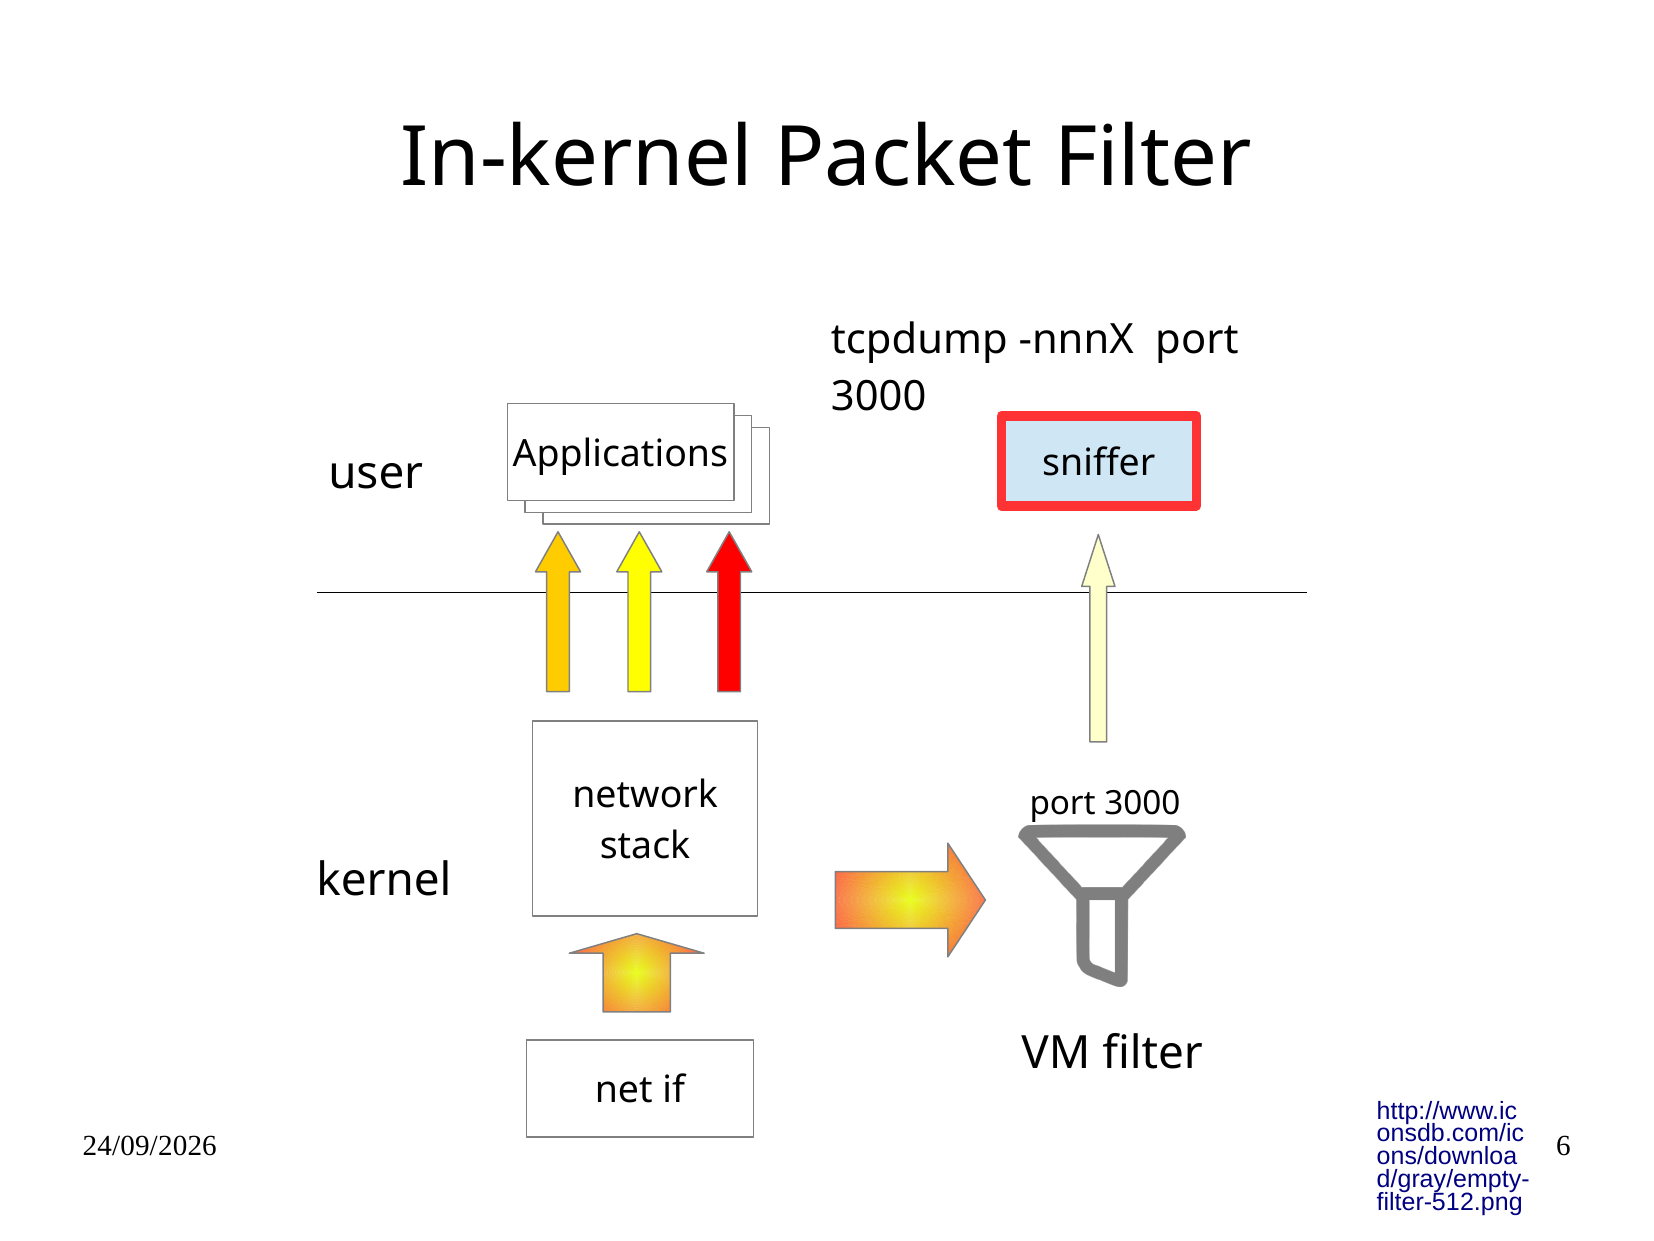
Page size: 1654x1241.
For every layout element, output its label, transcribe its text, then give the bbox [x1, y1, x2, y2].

text_box port 3000 [1014, 771, 1202, 827]
text_box [616, 531, 662, 692]
text_box tcpdump -nnnX port 3000 [816, 300, 1357, 367]
text_box network stack [532, 720, 758, 916]
text_box [535, 531, 581, 692]
title In-kernel Packet Filter [82, 49, 1571, 257]
text_box user [313, 431, 428, 503]
text_box [835, 843, 986, 957]
text_box [1081, 534, 1115, 742]
picture [1018, 827, 1186, 987]
text_box http://www.iconsdb.com/icons/download/gray/empty-filter-512.png [1361, 1089, 1546, 1229]
text_box VM filter [1006, 1011, 1213, 1082]
text_box net if [526, 1040, 754, 1137]
text_box [525, 415, 752, 513]
text_box kernel [301, 839, 457, 910]
text_box [569, 933, 705, 1012]
text_box sniffer [1001, 415, 1197, 506]
text_box [706, 531, 752, 692]
text_box Applications [507, 403, 734, 501]
